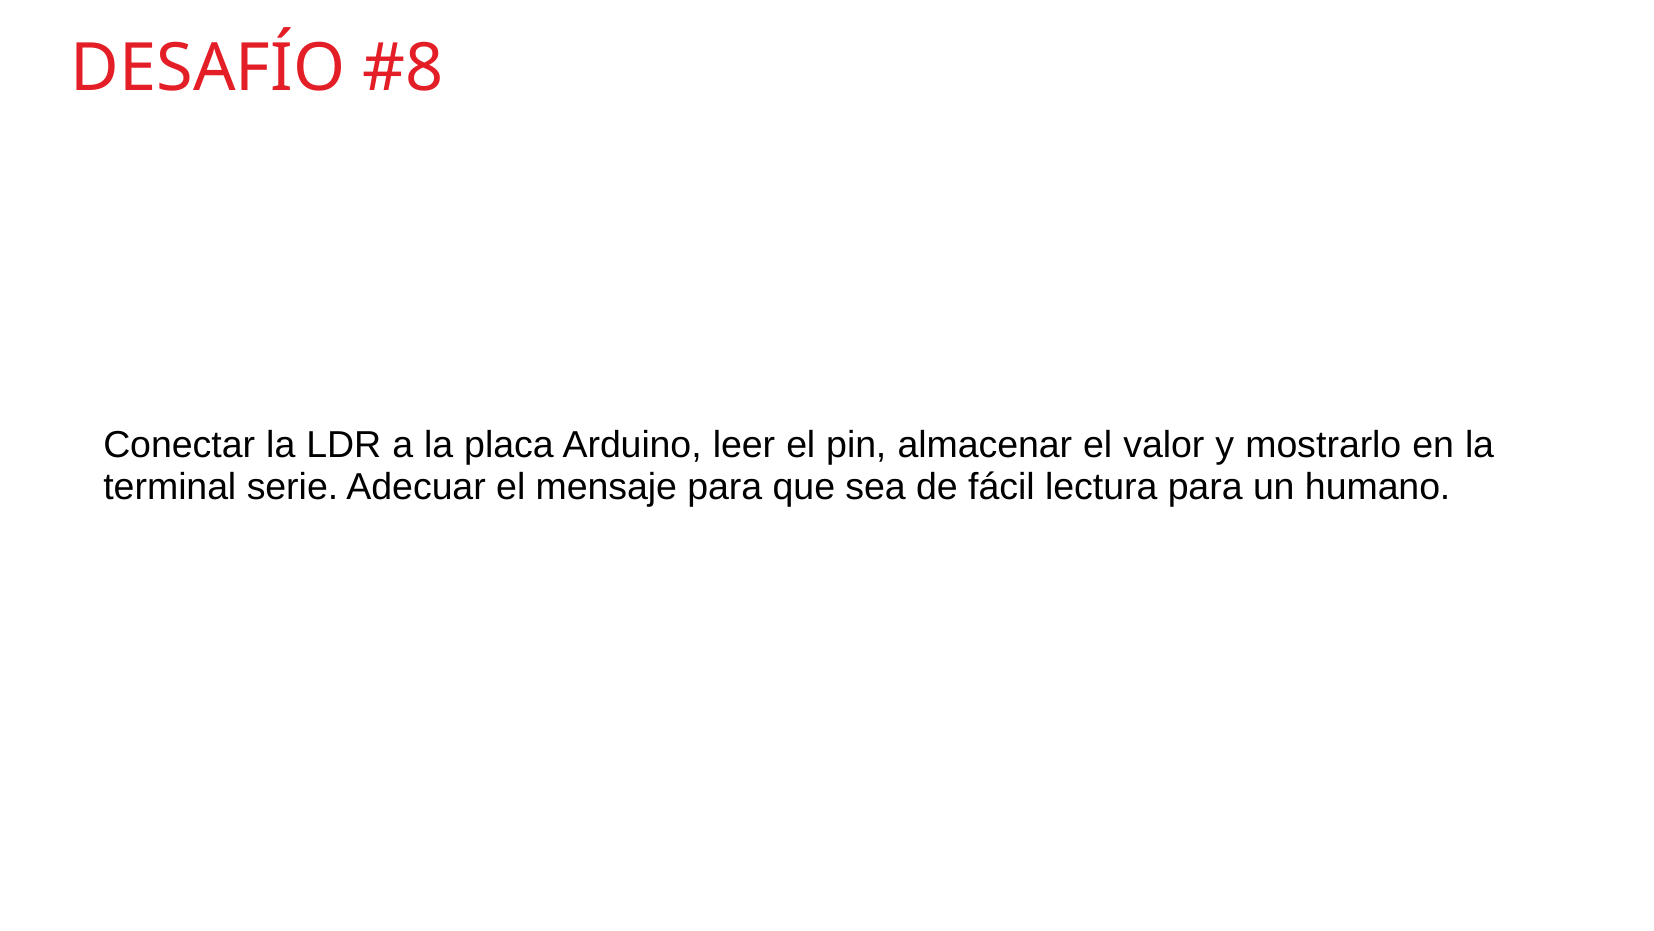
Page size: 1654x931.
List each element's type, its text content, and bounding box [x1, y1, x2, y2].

title DESAFÍO #8 [70, 11, 1347, 118]
text_box Conectar la LDR a la placa Arduino, leer el pin, almacenar el valor y mostrarlo en la terminal serie. Adecuar el mensaje para que sea de fácil lectura para un humano. [88, 415, 1565, 515]
